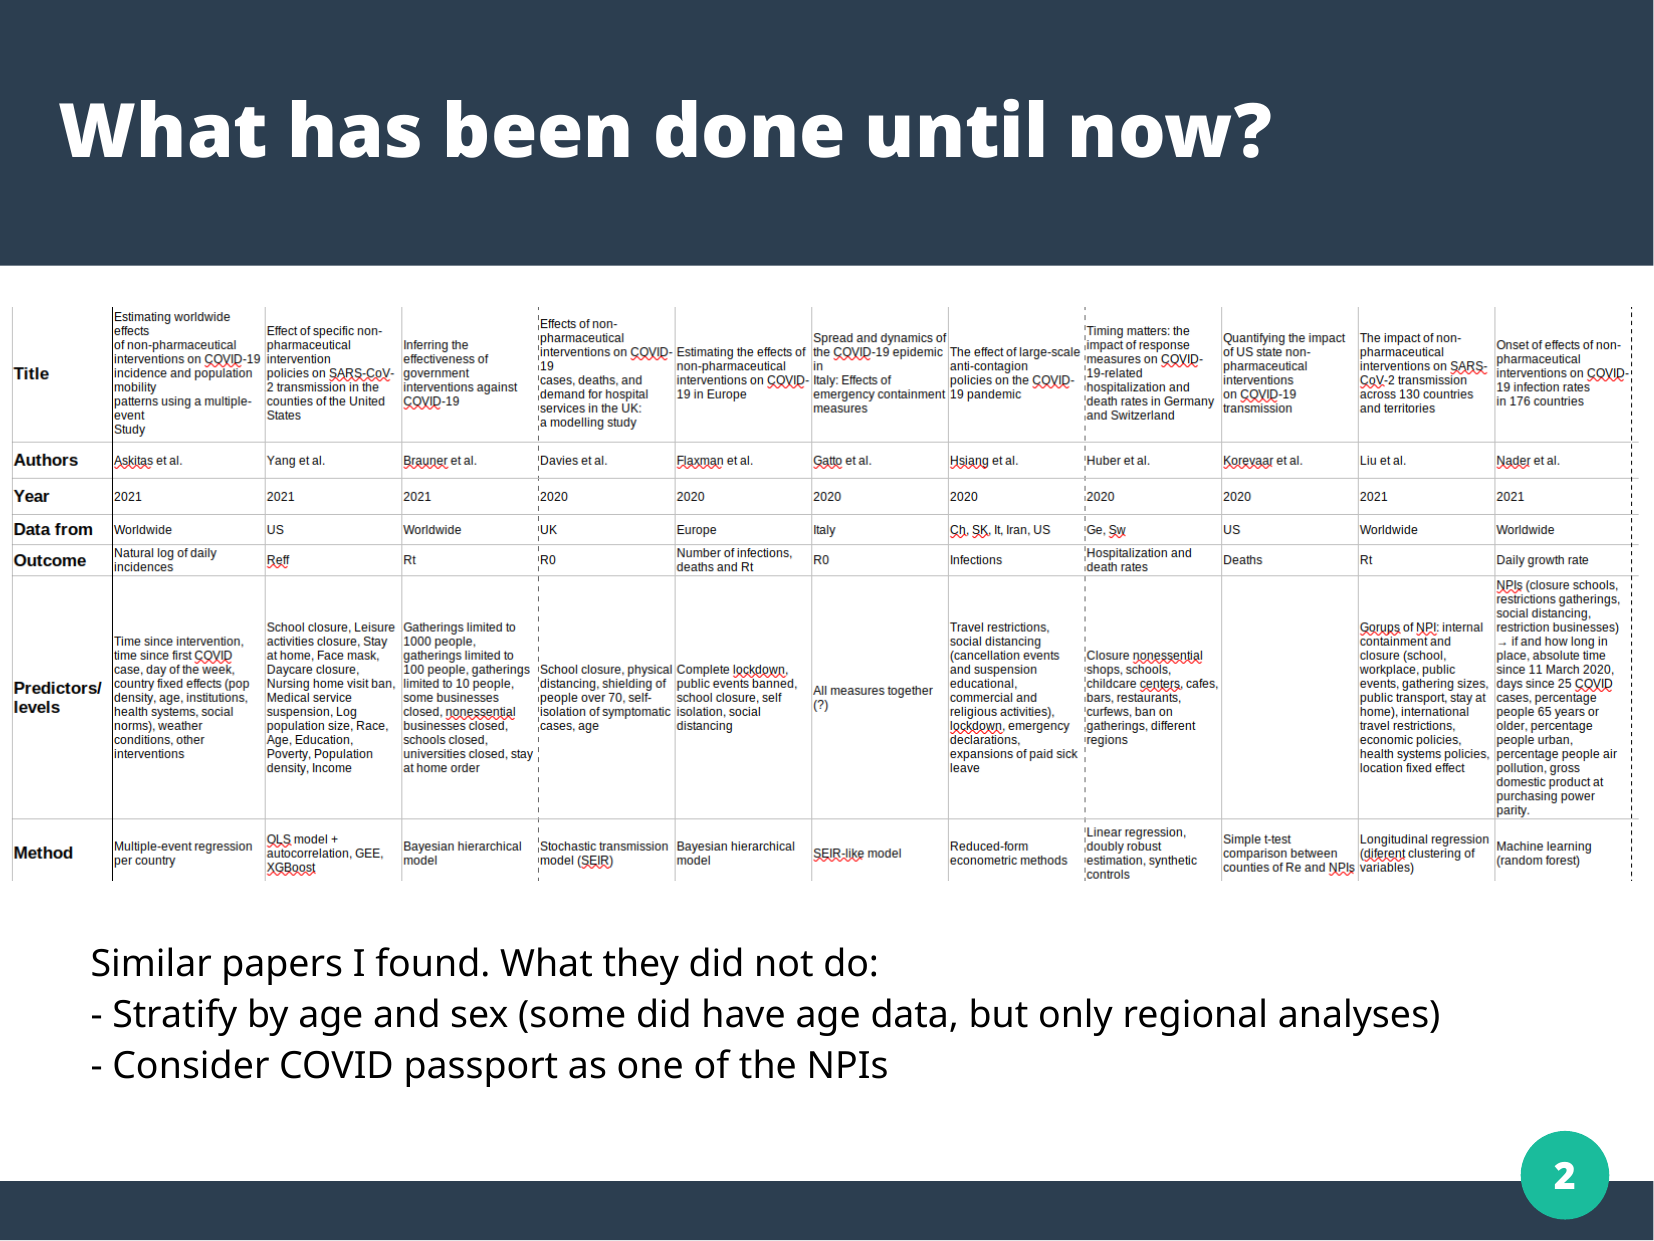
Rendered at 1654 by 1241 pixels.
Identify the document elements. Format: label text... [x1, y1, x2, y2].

text_box Similar papers I found. What they did not do: - Stratify by age and sex (some did have age data, but only regional analyses) - Consider COVID passport as one of the NPIs [75, 929, 1581, 1075]
picture [11, 307, 1639, 881]
title What has been done until now? [59, 49, 1595, 207]
